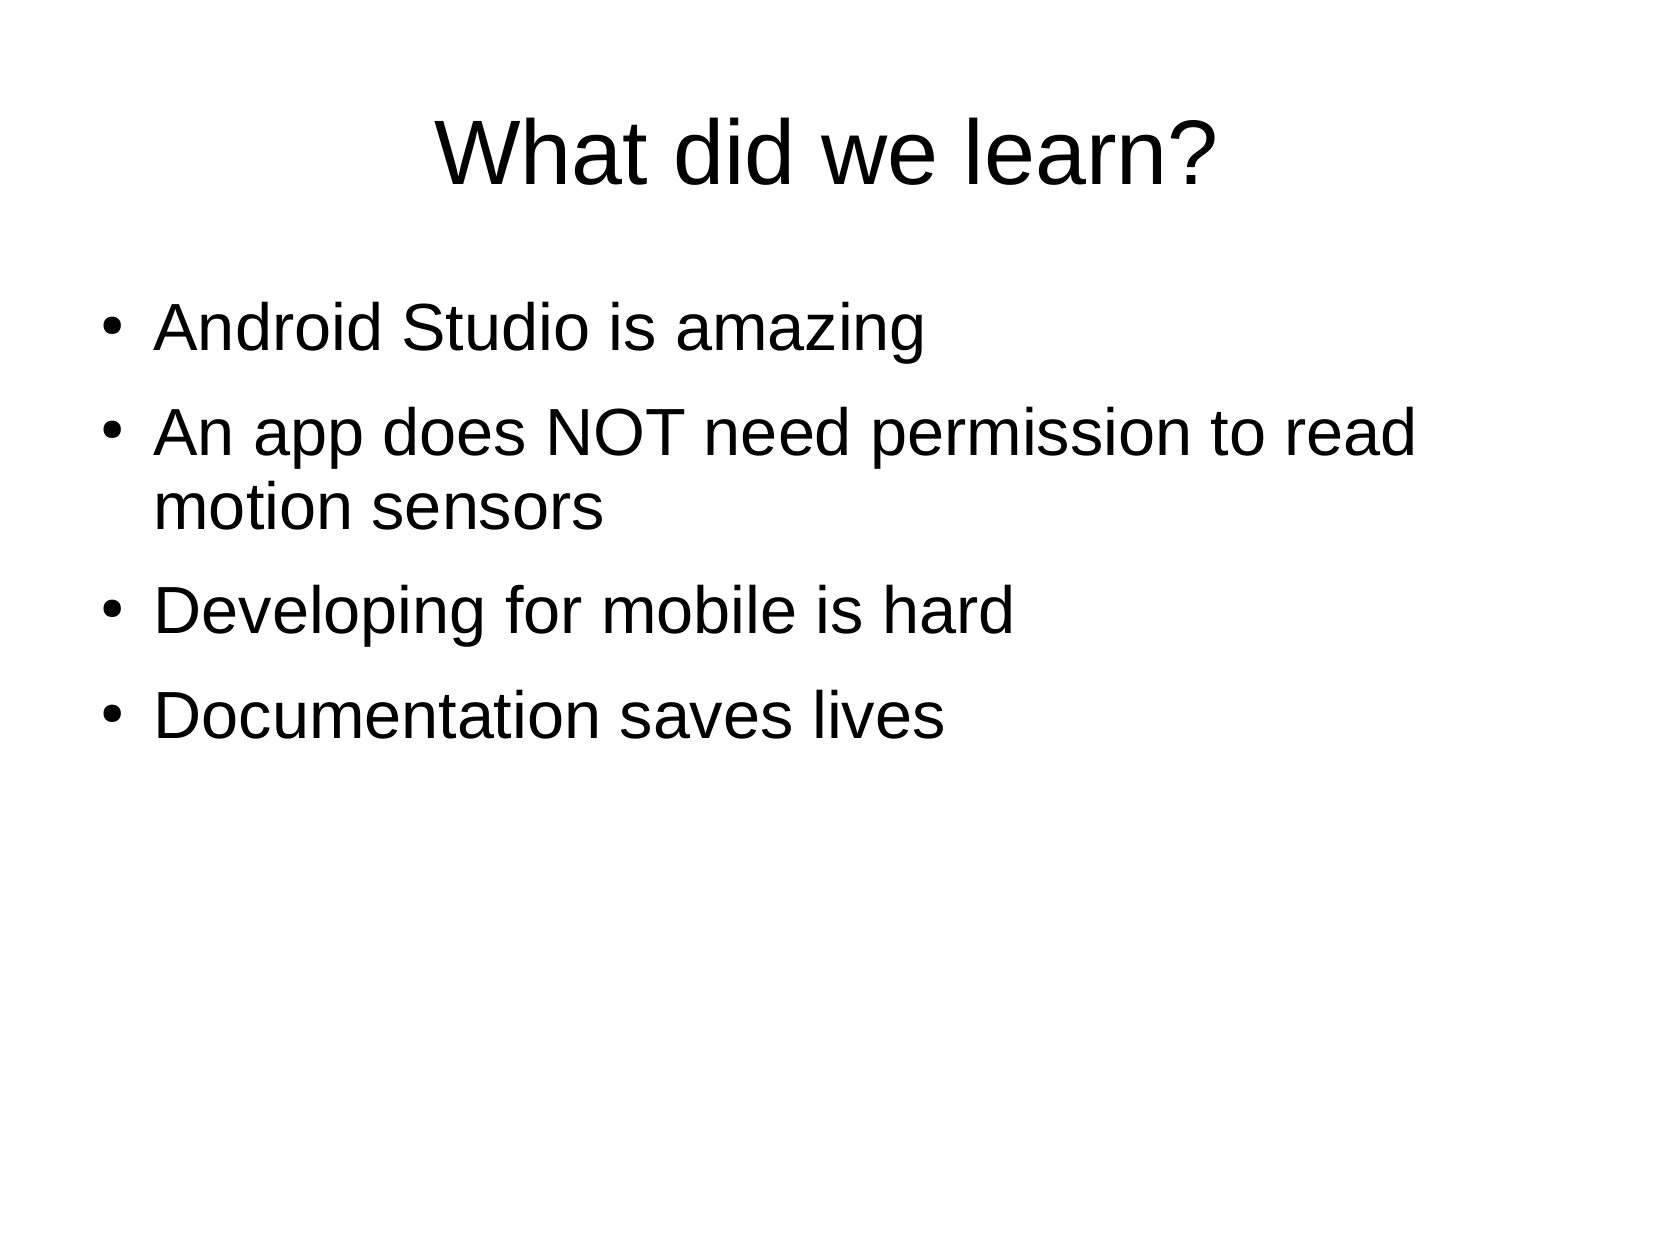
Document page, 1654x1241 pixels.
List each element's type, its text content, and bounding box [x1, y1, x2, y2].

title What did we learn? [82, 49, 1571, 257]
list Android Studio is amazing An app does NOT need permission to read motion sensors Developing for mobile is hard Documentation saves lives [82, 290, 1571, 1010]
